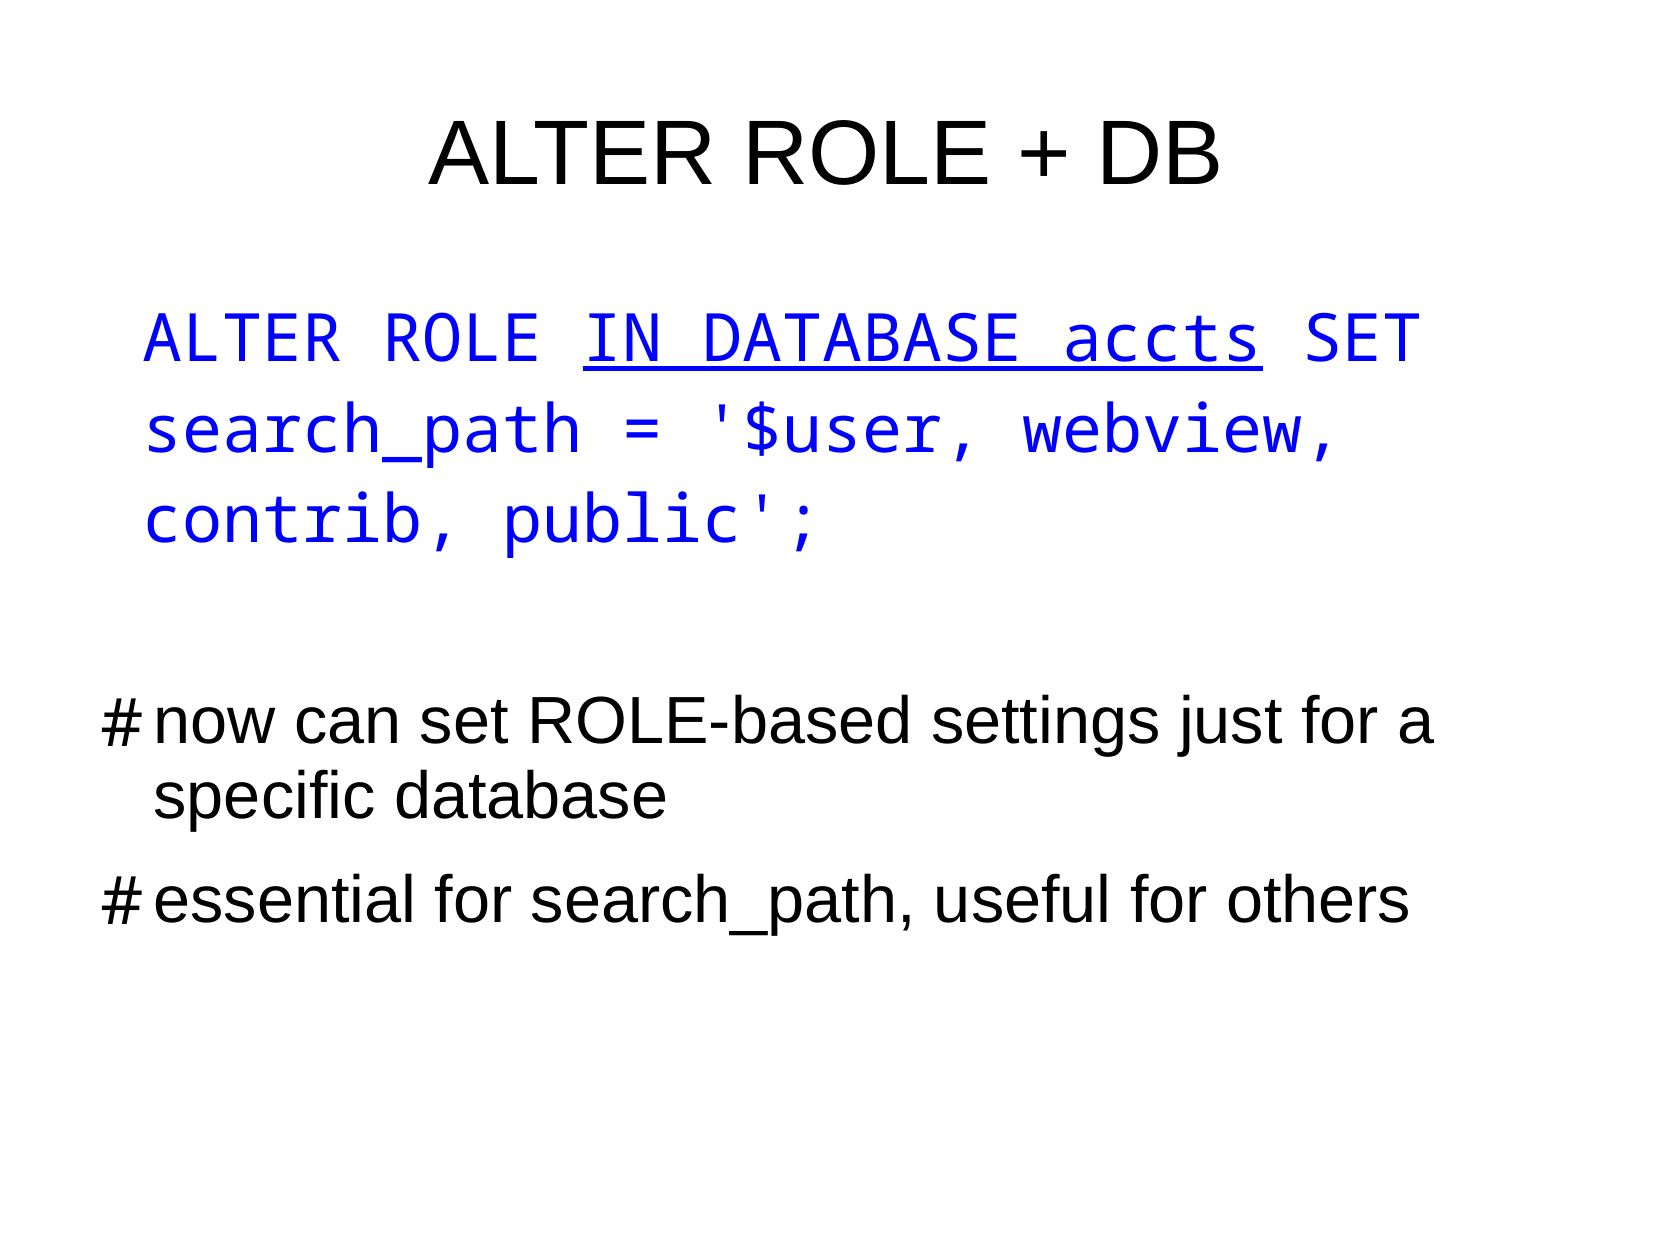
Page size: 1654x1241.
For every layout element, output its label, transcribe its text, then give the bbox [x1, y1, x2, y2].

title ALTER ROLE + DB [82, 49, 1571, 257]
list ALTER ROLE IN DATABASE accts SET search_path = '$user, webview, contrib, public'; now can set ROLE-based settings just for a specific database essential for search_path, useful for others [82, 290, 1571, 1109]
